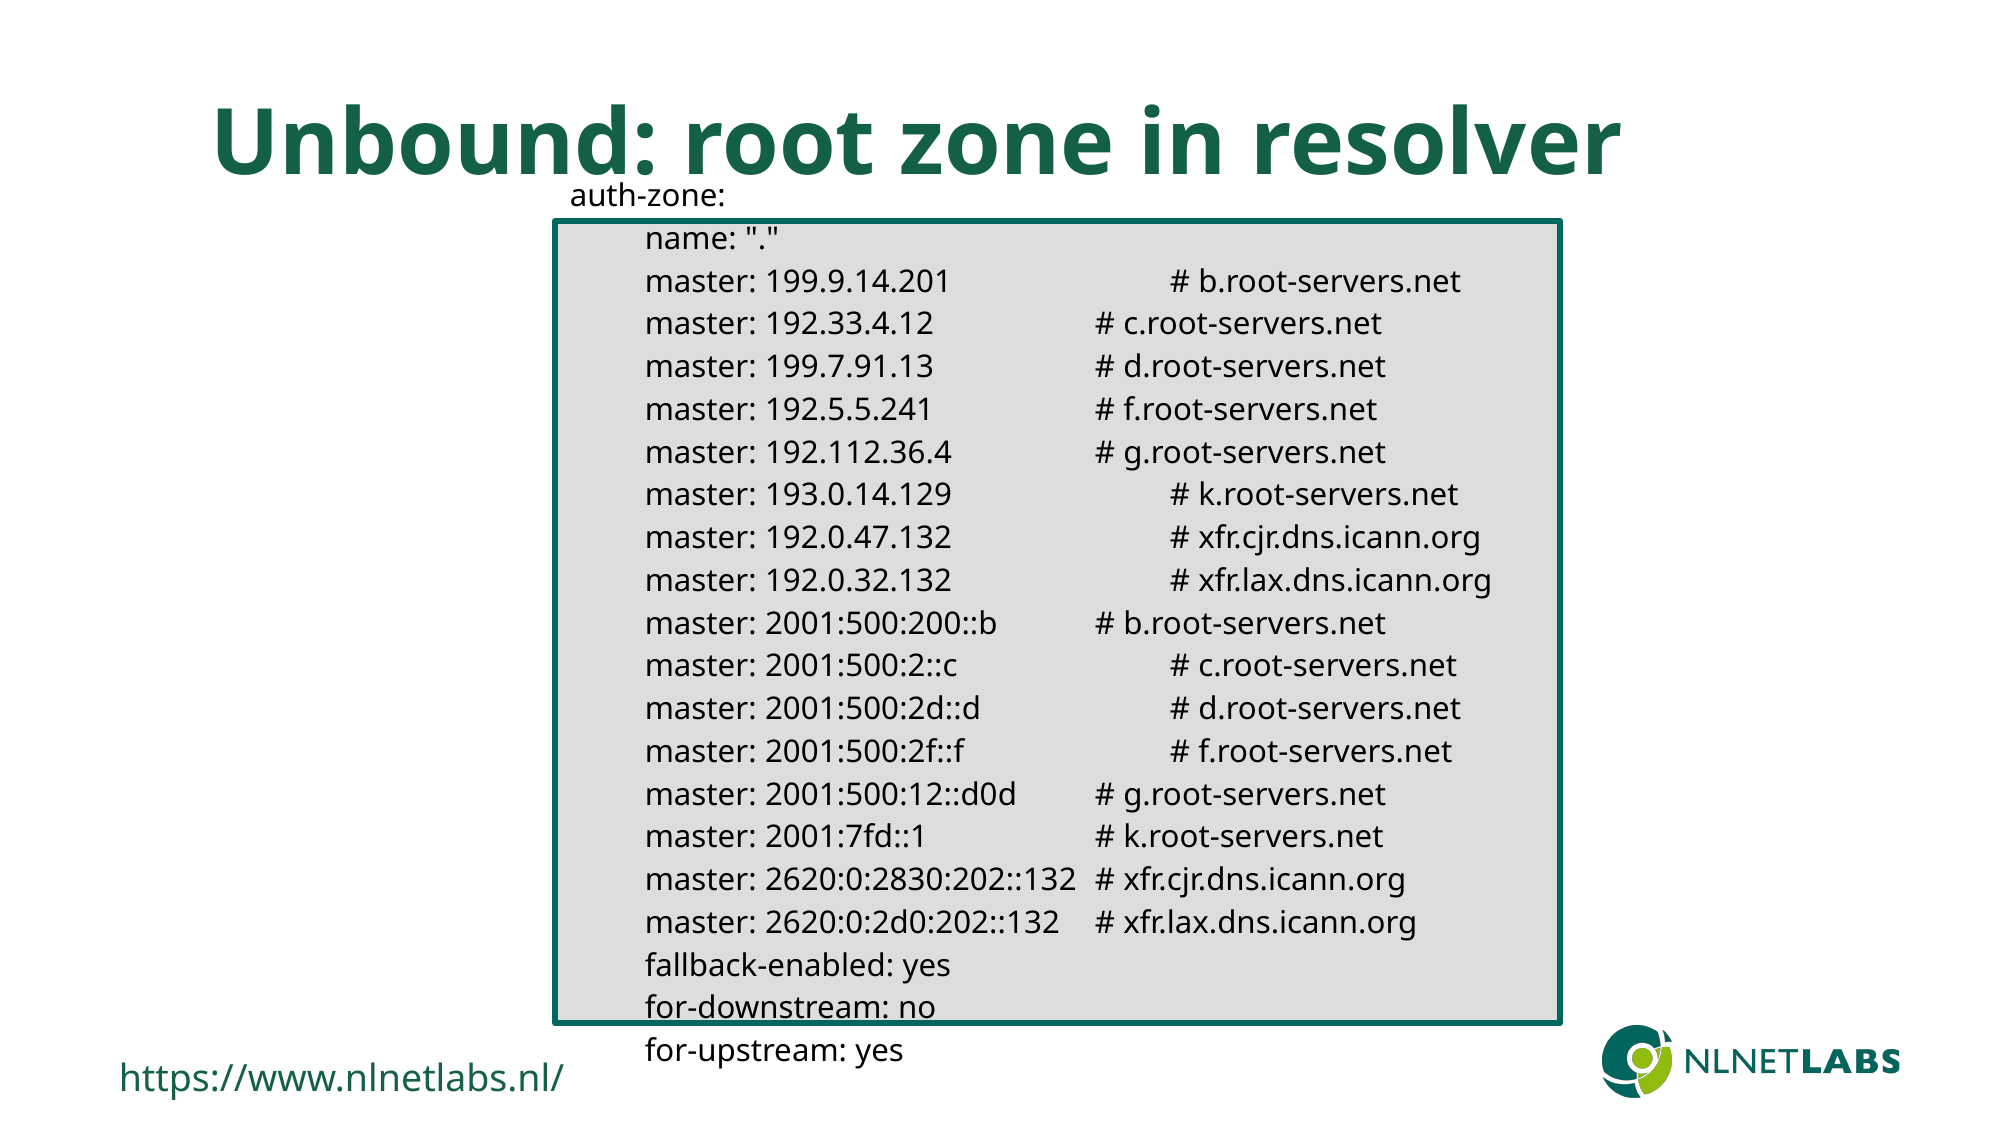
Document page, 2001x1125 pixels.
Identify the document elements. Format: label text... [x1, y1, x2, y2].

text_box auth-zone: name: "." master: 199.9.14.201 # b.root-servers.net master: 192.33.4.12 # c.root-servers.net master: 199.7.91.13 # d.root-servers.net master: 192.5.5.241 # f.root-servers.net master: 192.112.36.4 # g.root-servers.net master: 193.0.14.129 # k.root-servers.net master: 192.0.47.132 # xfr.cjr.dns.icann.org master: 192.0.32.132 # xfr.lax.dns.icann.org master: 2001:500:200::b # b.root-servers.net master: 2001:500:2::c # c.root-servers.net master: 2001:500:2d::d # d.root-servers.net master: 2001:500:2f::f # f.root-servers.net master: 2001:500:12::d0d # g.root-servers.net master: 2001:7fd::1 # k.root-servers.net master: 2620:0:2830:202::132 # xfr.cjr.dns.icann.org master: 2620:0:2d0:202::132 # xfr.lax.dns.icann.org fallback-enabled: yes for-downstream: no for-upstream: yes [555, 220, 1561, 1024]
picture [1602, 1025, 1900, 1098]
title Unbound: root zone in resolver [210, 44, 1900, 233]
